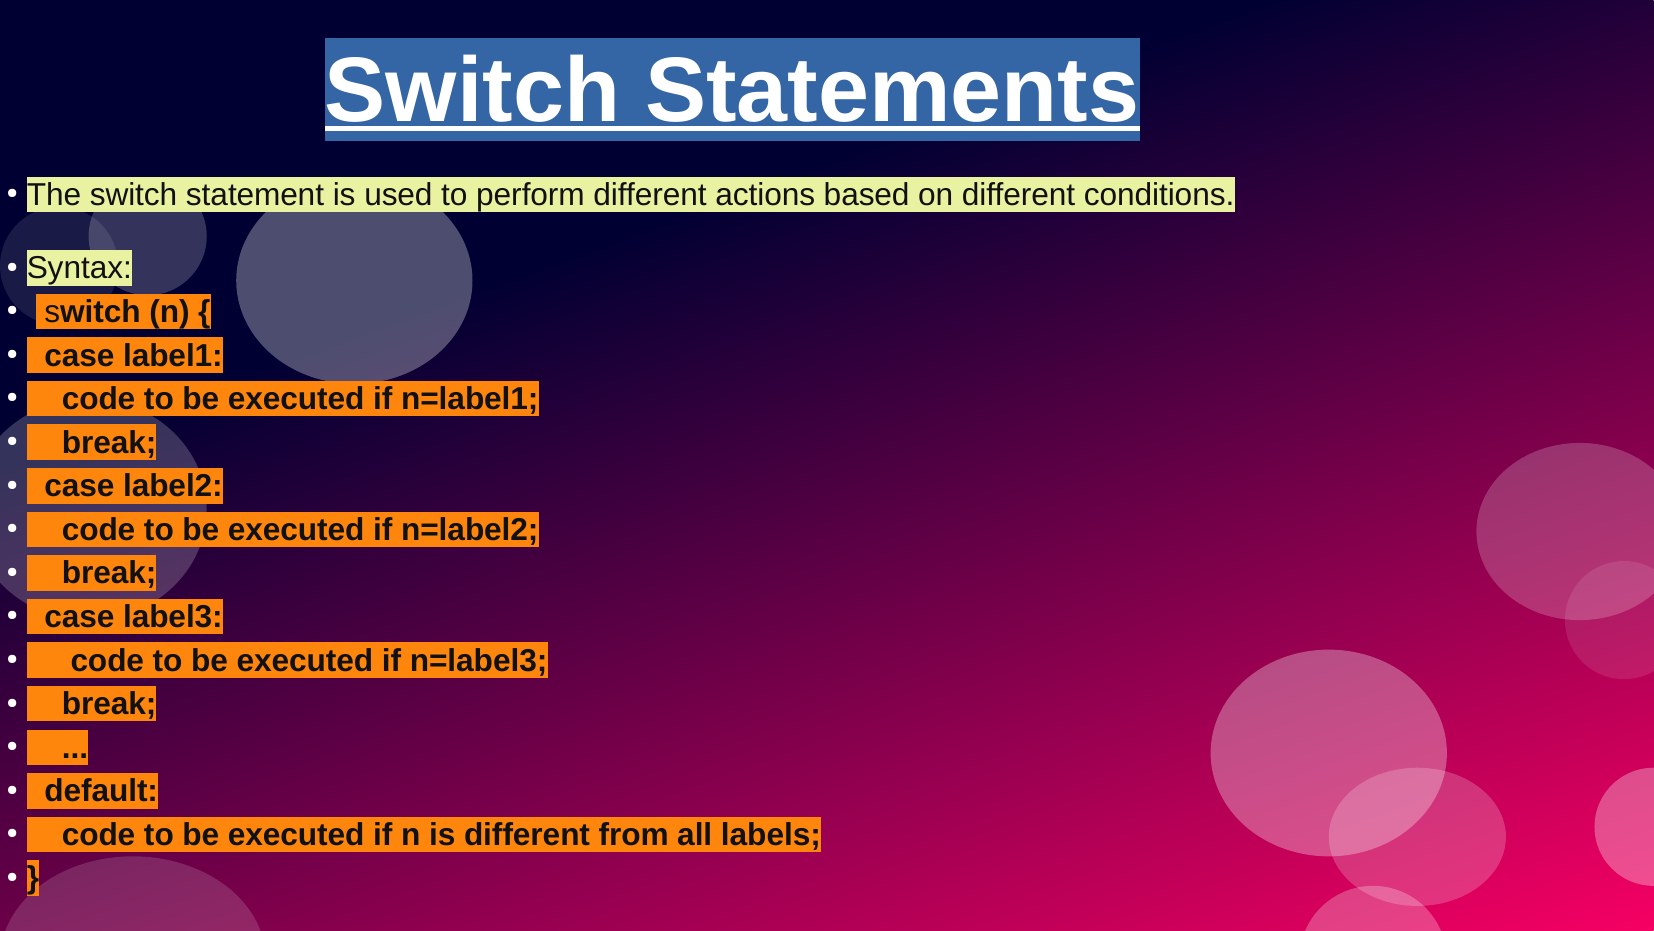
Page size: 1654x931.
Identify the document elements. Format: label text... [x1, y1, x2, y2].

list The switch statement is used to perform different actions based on different conditions. Syntax: switch (n) { case label1: code to be executed if n=label1; break; case label2: code to be executed if n=label2; break; case label3: code to be executed if n=label3; break; ... default: code to be executed if n is different from all labels; } [0, 177, 1595, 916]
title Switch Statements [324, 15, 1654, 266]
